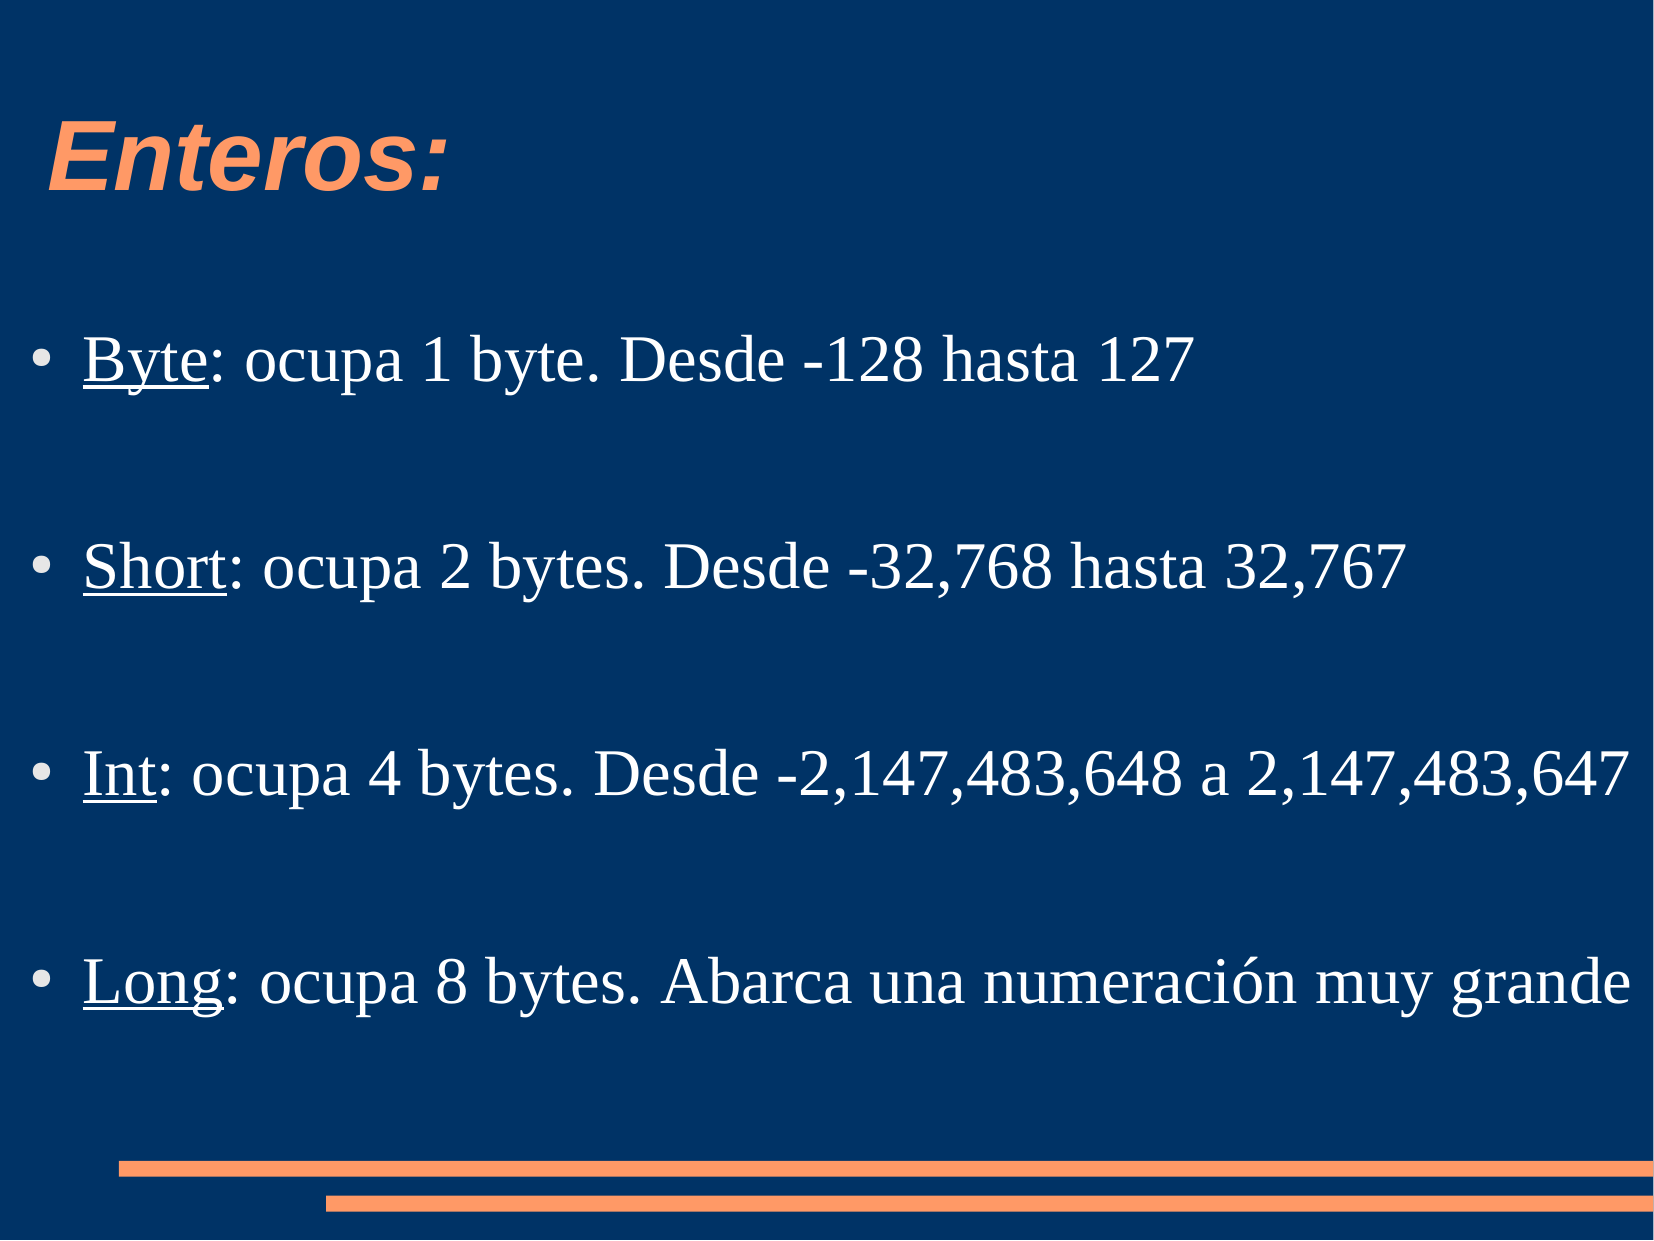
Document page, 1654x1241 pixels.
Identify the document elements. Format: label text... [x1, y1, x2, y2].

list Byte: ocupa 1 byte. Desde -128 hasta 127 Short: ocupa 2 bytes. Desde -32,768 hasta 32,767 Int: ocupa 4 bytes. Desde -2,147,483,648 a 2,147,483,647 Long: ocupa 8 bytes. Abarca una numeración muy grande [11, 322, 1654, 1132]
title Enteros: [47, 52, 1460, 260]
